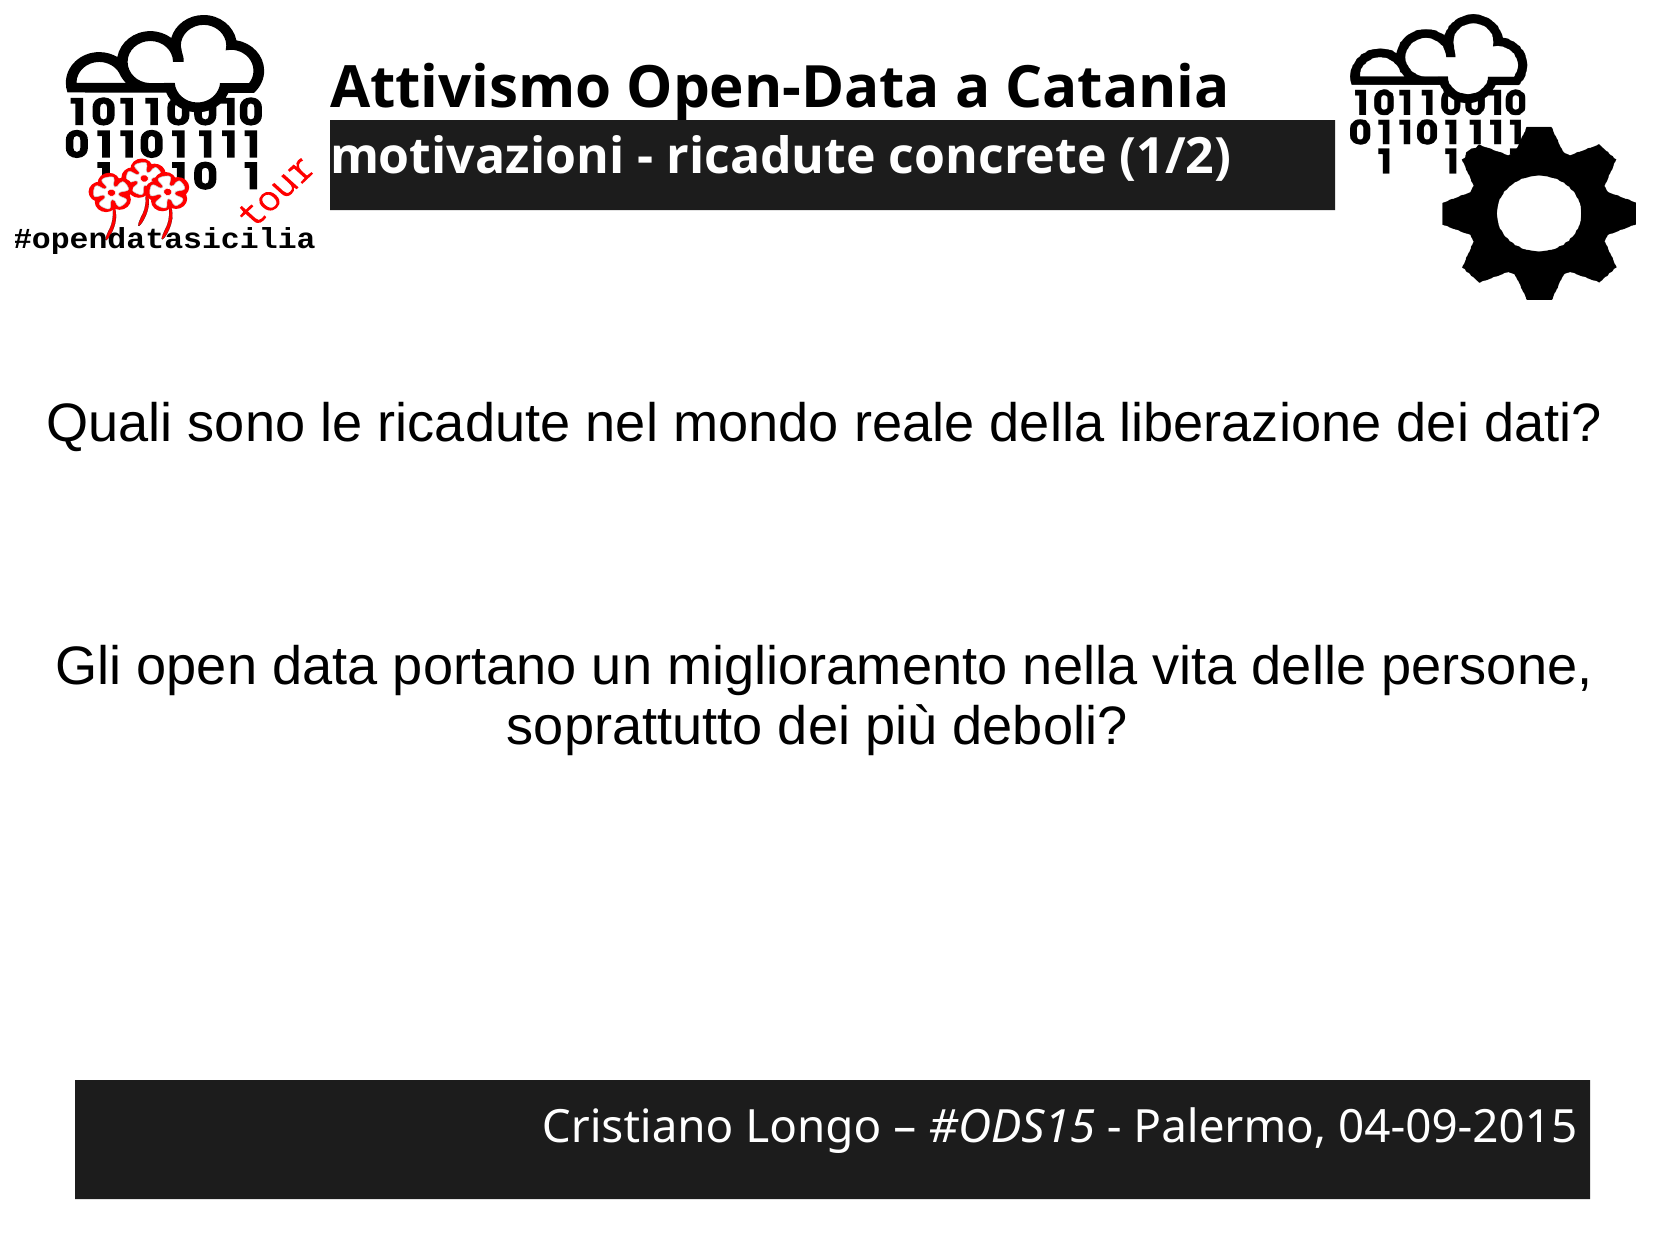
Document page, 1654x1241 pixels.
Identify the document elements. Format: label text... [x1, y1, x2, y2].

picture [15, 15, 316, 256]
list Cristiano Longo – #ODS15 - Palermo, 04-09-2015 [75, 1080, 1591, 1200]
picture [1350, 14, 1636, 301]
text_box Quali sono le ricadute nel mondo reale della liberazione dei dati? Gli open data portano un miglioramento nella vita delle persone, soprattutto dei più deboli? [30, 385, 1621, 766]
list motivazioni - ricadute concrete (1/2) [330, 120, 1336, 211]
list Attivismo Open-Data a Catania [330, 45, 1321, 120]
